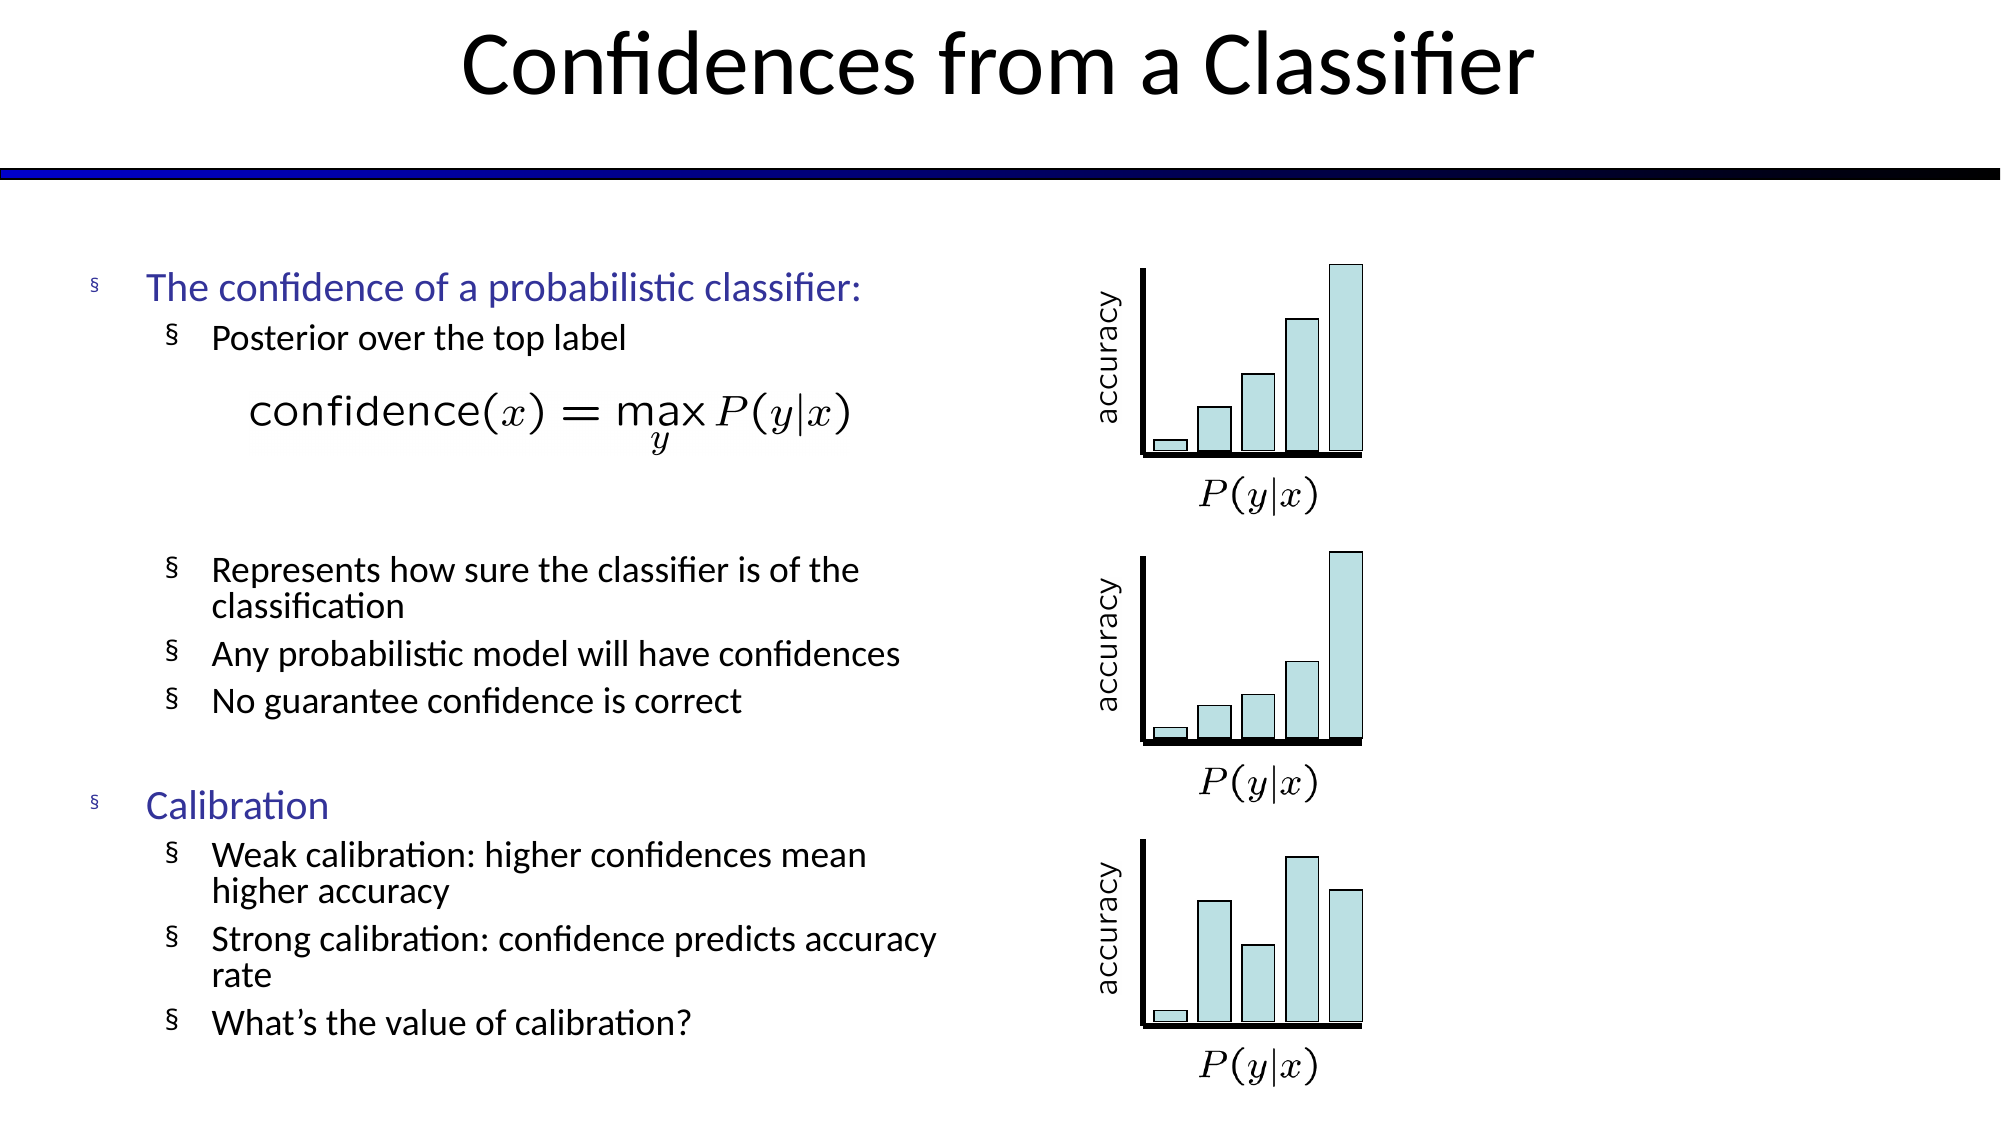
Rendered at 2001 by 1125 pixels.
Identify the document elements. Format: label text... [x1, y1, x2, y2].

text_box [1285, 857, 1319, 1022]
text_box [1241, 373, 1275, 451]
picture [249, 391, 850, 456]
picture [1100, 290, 1122, 425]
text_box [1197, 705, 1231, 739]
text_box [1285, 661, 1319, 739]
picture [1197, 764, 1318, 805]
title Confidences from a Classifier [0, 0, 2000, 184]
picture [1197, 1047, 1318, 1088]
text_box [1329, 890, 1363, 1022]
text_box [1197, 901, 1231, 1022]
picture [1100, 861, 1122, 995]
text_box [1241, 944, 1275, 1022]
text_box [1329, 264, 1363, 451]
text_box [1197, 406, 1231, 451]
text_box [1154, 727, 1188, 739]
picture [1197, 476, 1318, 517]
text_box [1154, 439, 1188, 451]
text_box [1285, 319, 1319, 451]
text_box [1241, 694, 1275, 739]
picture [1100, 577, 1122, 712]
text_box [1154, 1010, 1188, 1022]
list The confidence of a probabilistic classifier: Posterior over the top label Represents how sure the classifier is of the classification Any probabilistic model will have confidences No guarantee confidence is correct Calibration Weak calibration: higher confidences mean higher accuracy Strong calibration: confidence predicts accuracy rate What’s the value of calibration? [75, 262, 963, 1088]
text_box [1329, 551, 1363, 739]
